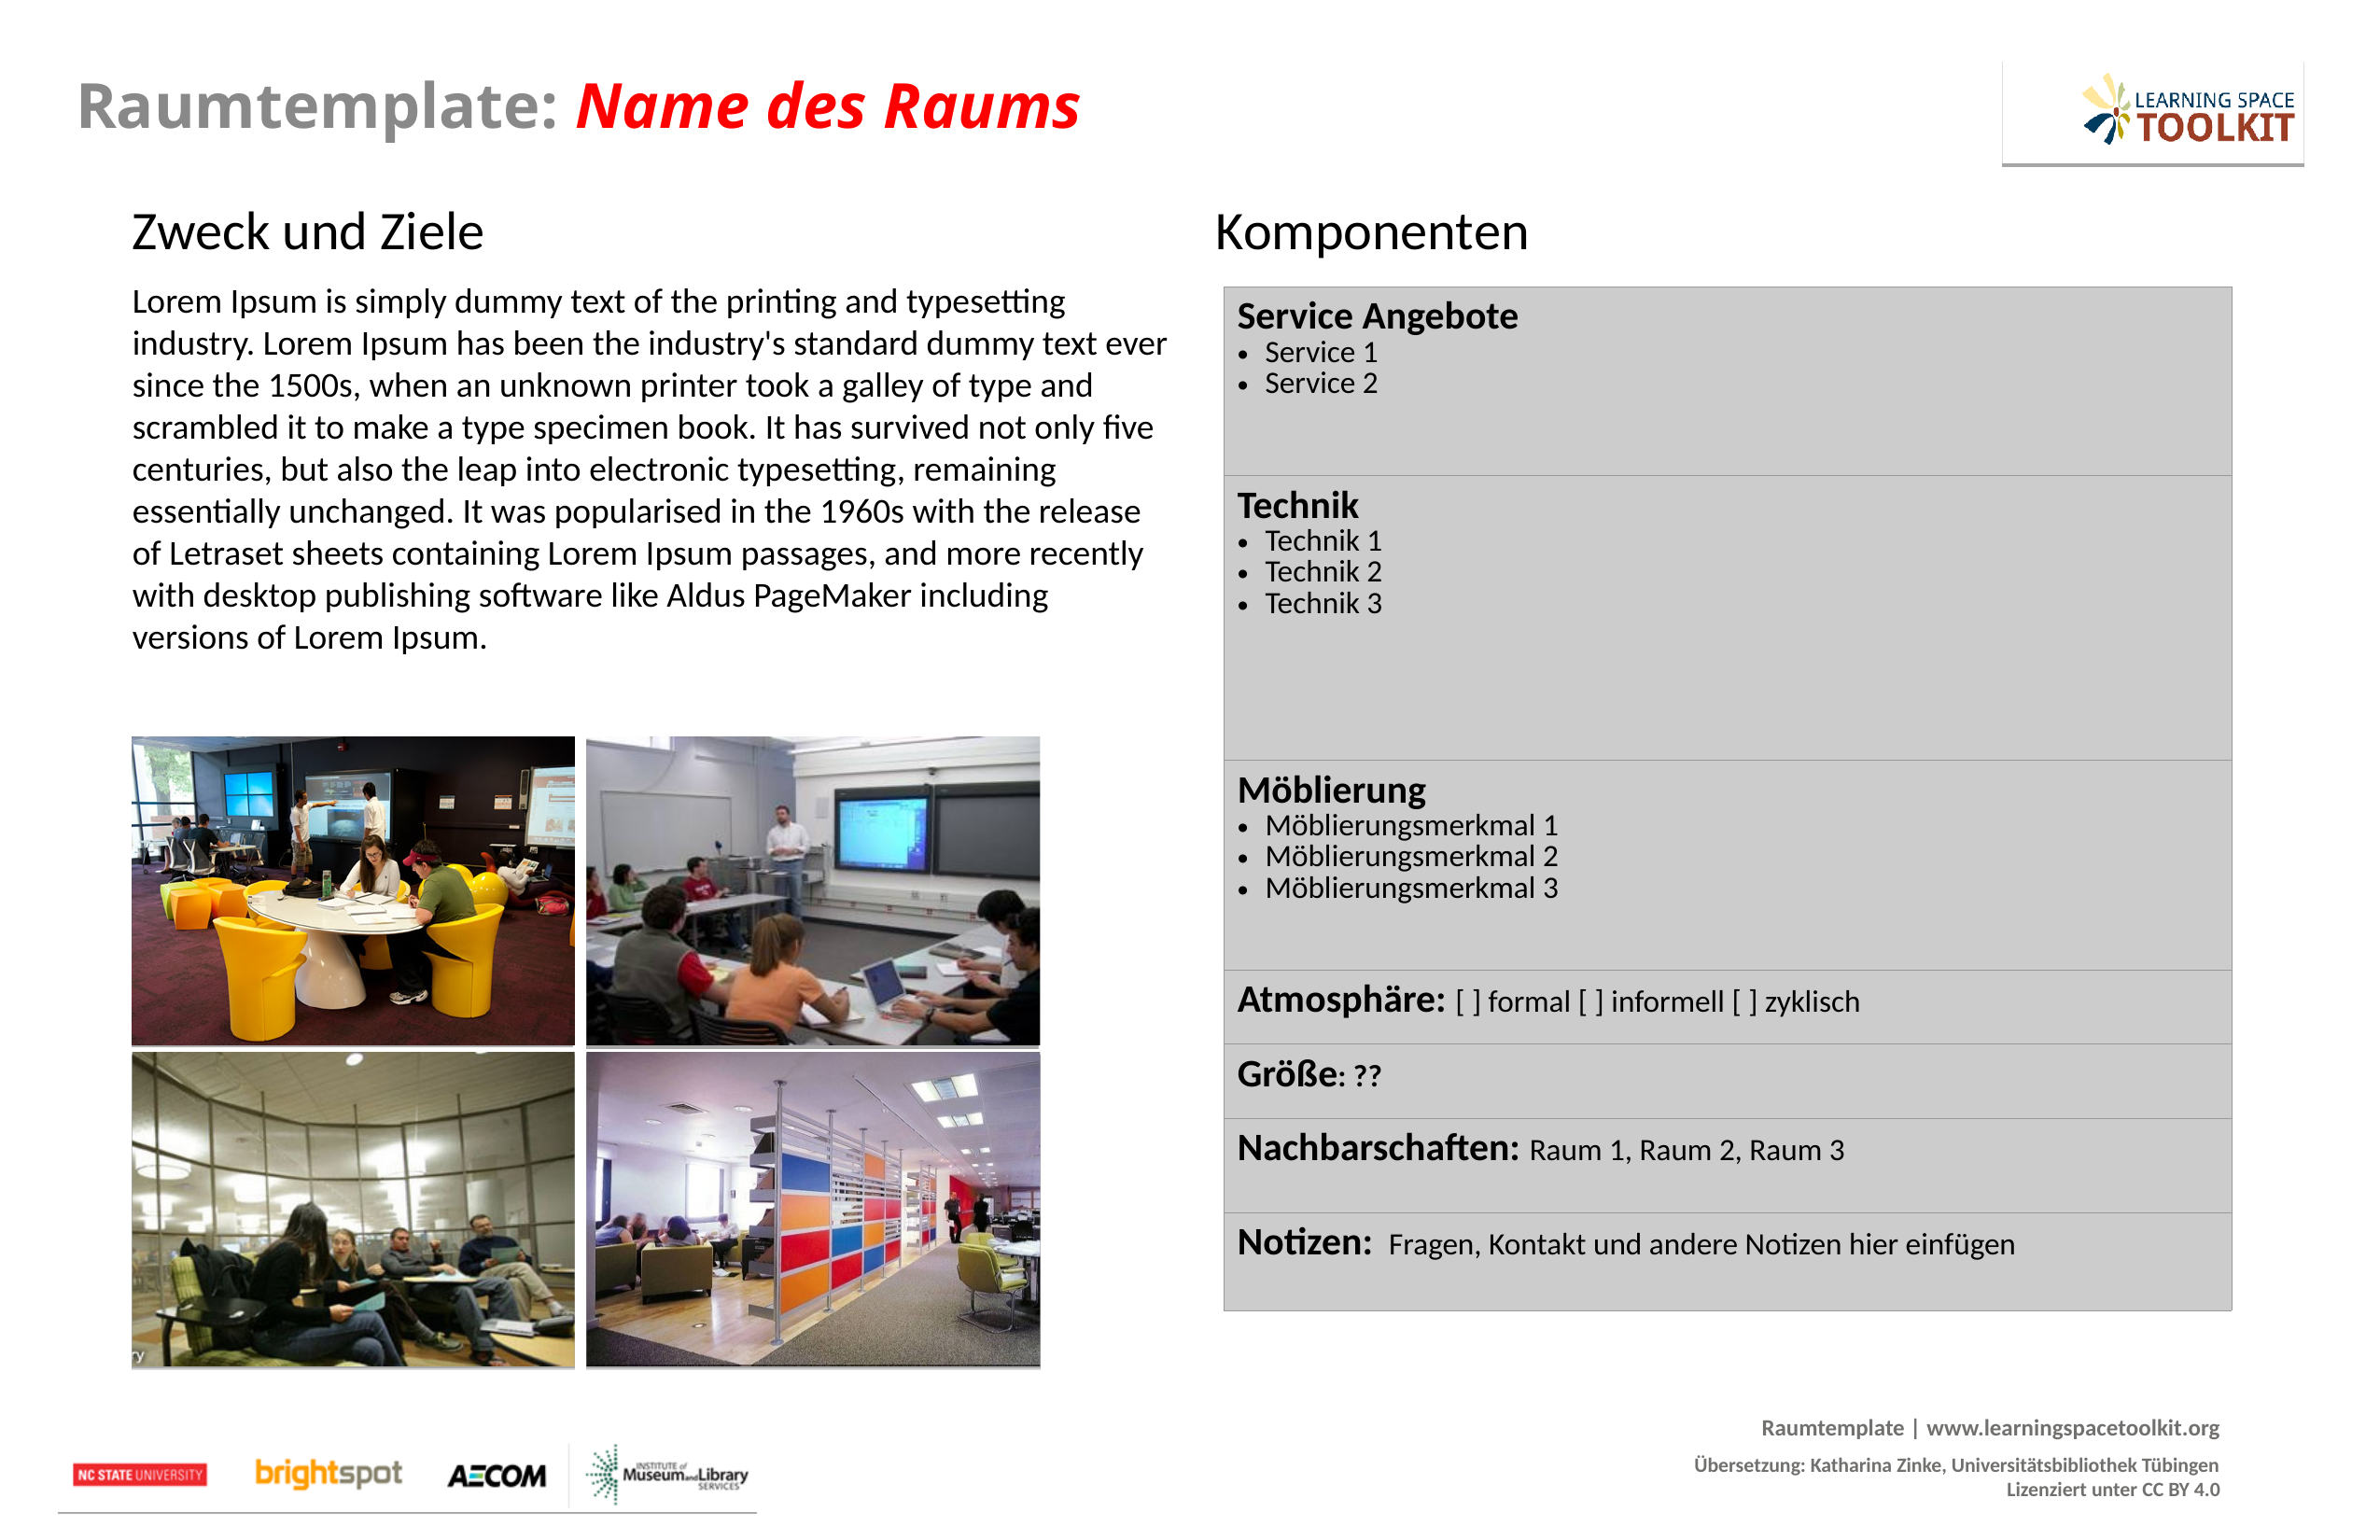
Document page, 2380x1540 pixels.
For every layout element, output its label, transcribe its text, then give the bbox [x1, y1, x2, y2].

picture [58, 1432, 759, 1512]
picture [586, 736, 1041, 1045]
table_cell Größe: ?? [1225, 1044, 2232, 1118]
text_box Zweck und Ziele [118, 188, 1113, 271]
picture [132, 1052, 575, 1367]
picture [586, 1052, 1041, 1367]
table_header Service Angebote Service 1 Service 2 [1225, 287, 2232, 475]
table_cell Möblierung Möblierungsmerkmal 1 Möblierungsmerkmal 2 Möblierungsmerkmal 3 [1225, 761, 2232, 970]
table_cell Technik Technik 1 Technik 2 Technik 3 [1225, 476, 2232, 760]
table_cell Notizen: Fragen, Kontakt und andere Notizen hier einfügen [1225, 1213, 2232, 1310]
picture [132, 736, 575, 1045]
text_box Raumtemplate: Name des Raums [75, 65, 2302, 171]
table_cell Atmosphäre: [ ] formal [ ] informell [ ] zyklisch [1225, 971, 2232, 1043]
text_box Raumtemplate | www.learningspacetoolkit.org Übersetzung: Katharina Zinke, Universitätsbibliothek Tübingen Lizenziert unter CC BY 4.0 [1680, 1405, 2316, 1508]
text_box Lorem Ipsum is simply dummy text of the printing and typesetting industry. Lorem Ipsum has been the industry's standard dummy text ever since the 1500s, when an unknown printer took a galley of type and scrambled it to make a type specimen book. It has survived not only five centuries, but also the leap into electronic typesetting, remaining essentially unchanged. It was popularised in the 1960s with the release of Letraset sheets containing Lorem Ipsum passages, and more recently with desktop publishing software like Aldus PageMaker including versions of Lorem Ipsum. [118, 271, 1189, 667]
text_box Komponenten [1201, 188, 2198, 272]
table_cell Nachbarschaften: Raum 1, Raum 2, Raum 3 [1225, 1119, 2232, 1212]
